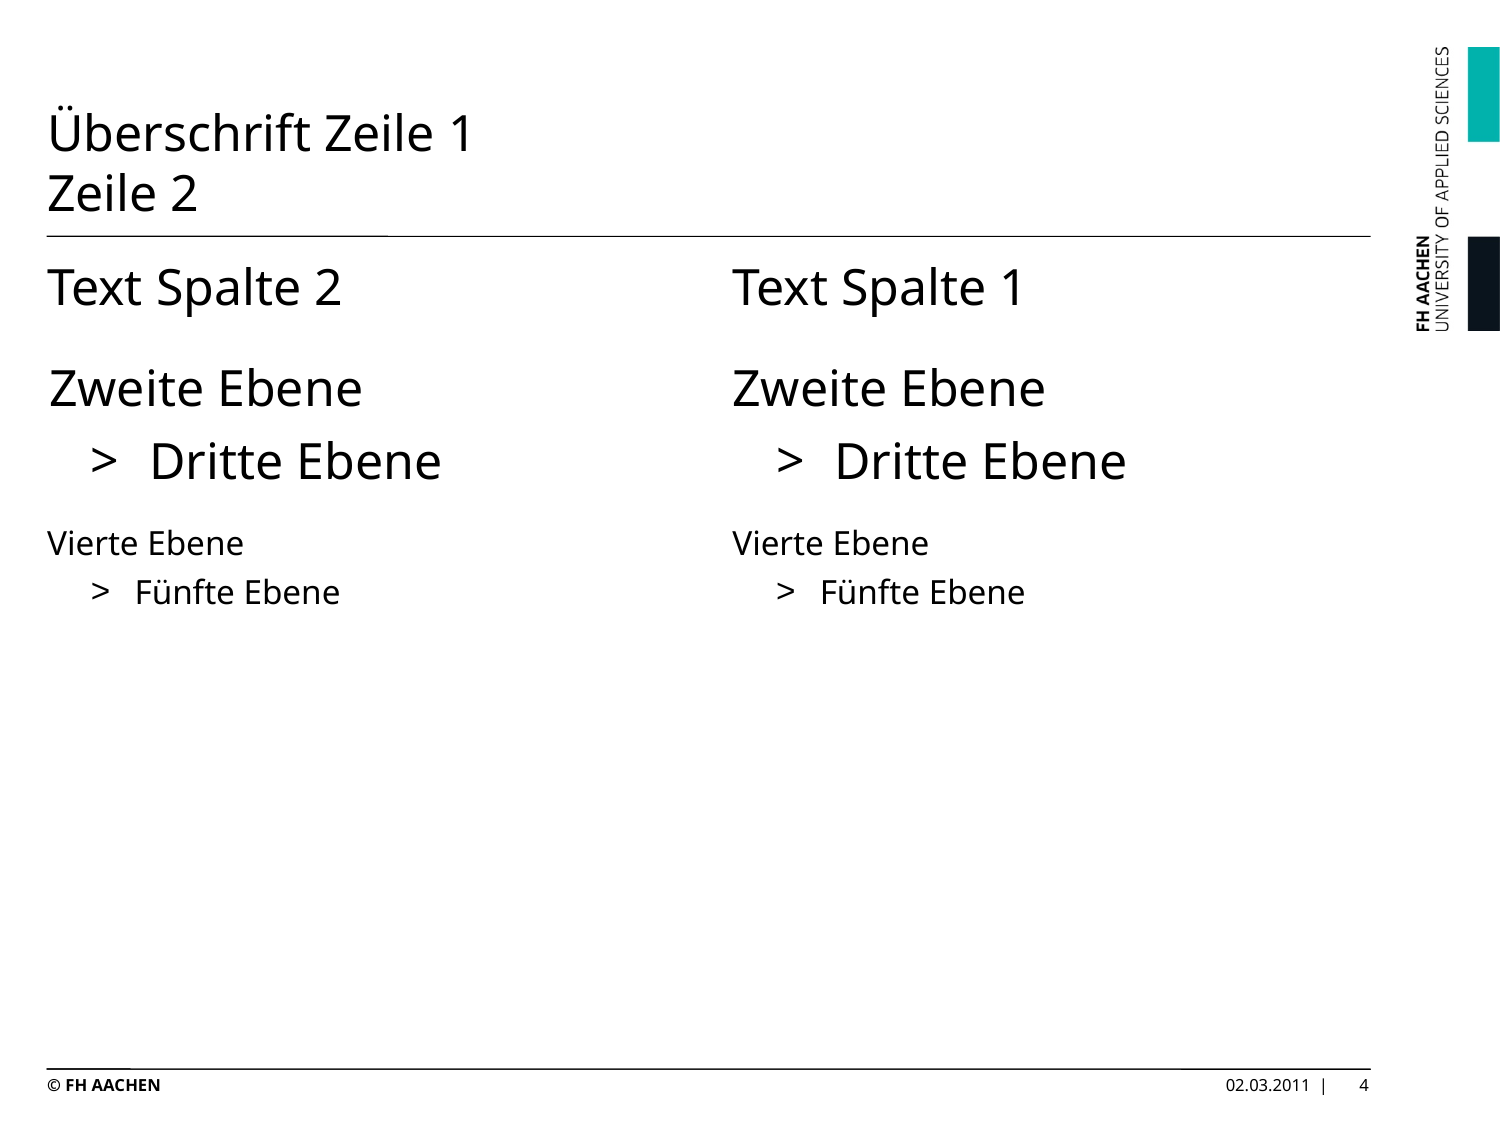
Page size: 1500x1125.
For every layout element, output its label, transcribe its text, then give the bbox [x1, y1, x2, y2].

text_box 02.03.2011 | [1198, 1074, 1319, 1095]
title Überschrift Zeile 1 Zeile 2 [47, 101, 1371, 221]
picture [1404, 47, 1500, 331]
list Text Spalte 2 Zweite Ebene Dritte Ebene Vierte Ebene Fünfte Ebene [47, 255, 686, 1047]
text_box © FH AACHEN [47, 1074, 988, 1095]
list Text Spalte 1 Zweite Ebene Dritte Ebene Vierte Ebene Fünfte Ebene [732, 255, 1371, 1047]
text_box <number> [1319, 1074, 1369, 1095]
